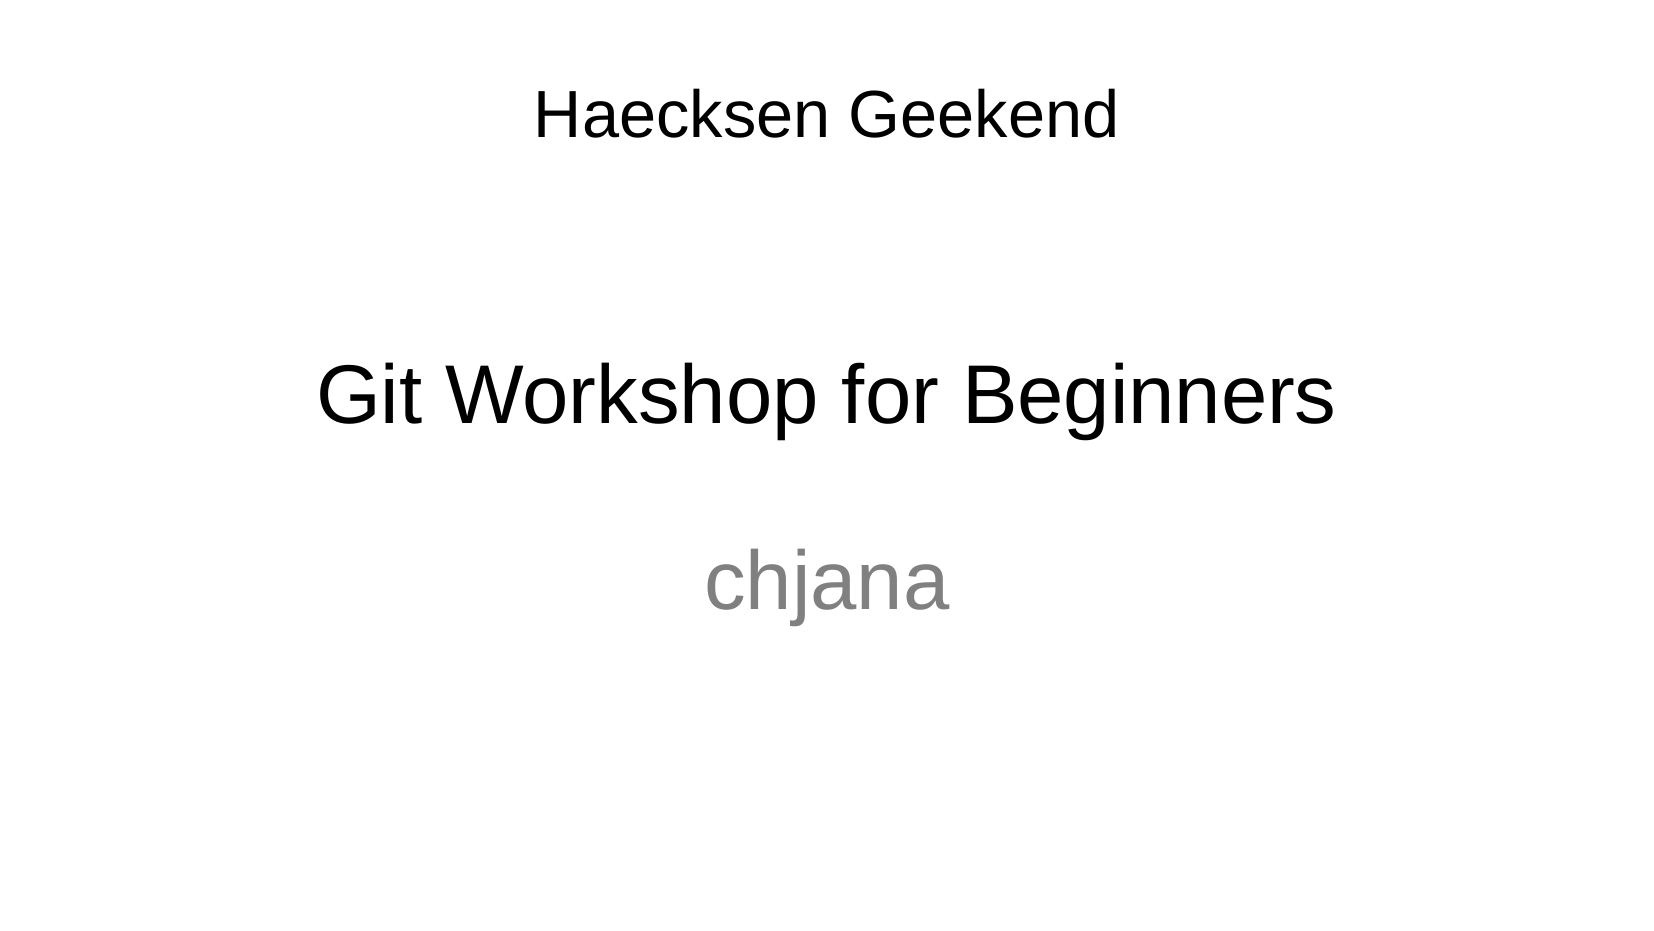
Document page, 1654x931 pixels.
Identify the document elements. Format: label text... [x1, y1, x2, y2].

title Haecksen Geekend [82, 37, 1571, 193]
subtitle Git Workshop for Beginners chjana [82, 217, 1571, 758]
